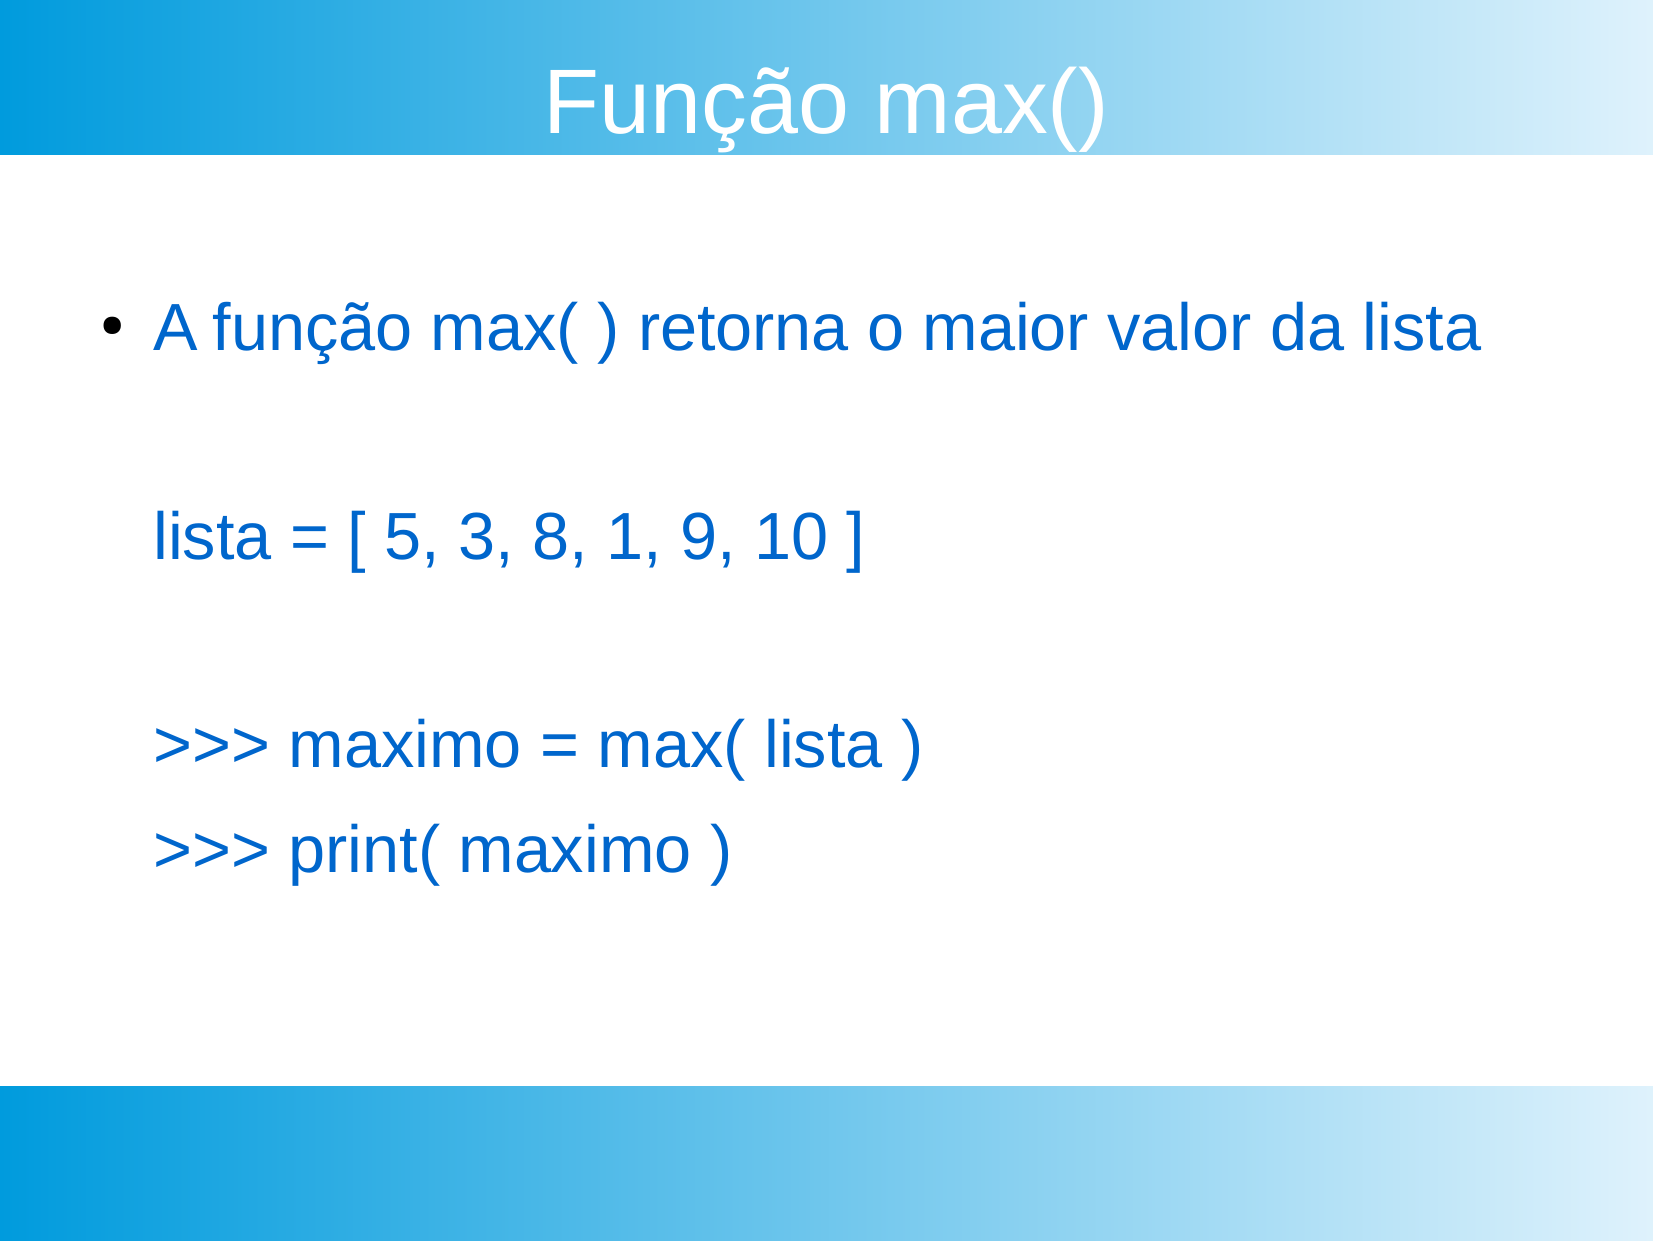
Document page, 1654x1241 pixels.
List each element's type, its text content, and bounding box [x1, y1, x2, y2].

list A função max( ) retorna o maior valor da lista lista = [ 5, 3, 8, 1, 9, 10 ] >>> maximo = max( lista ) >>> print( maximo ) [82, 290, 1571, 1010]
title Função max() [82, 49, 1571, 155]
